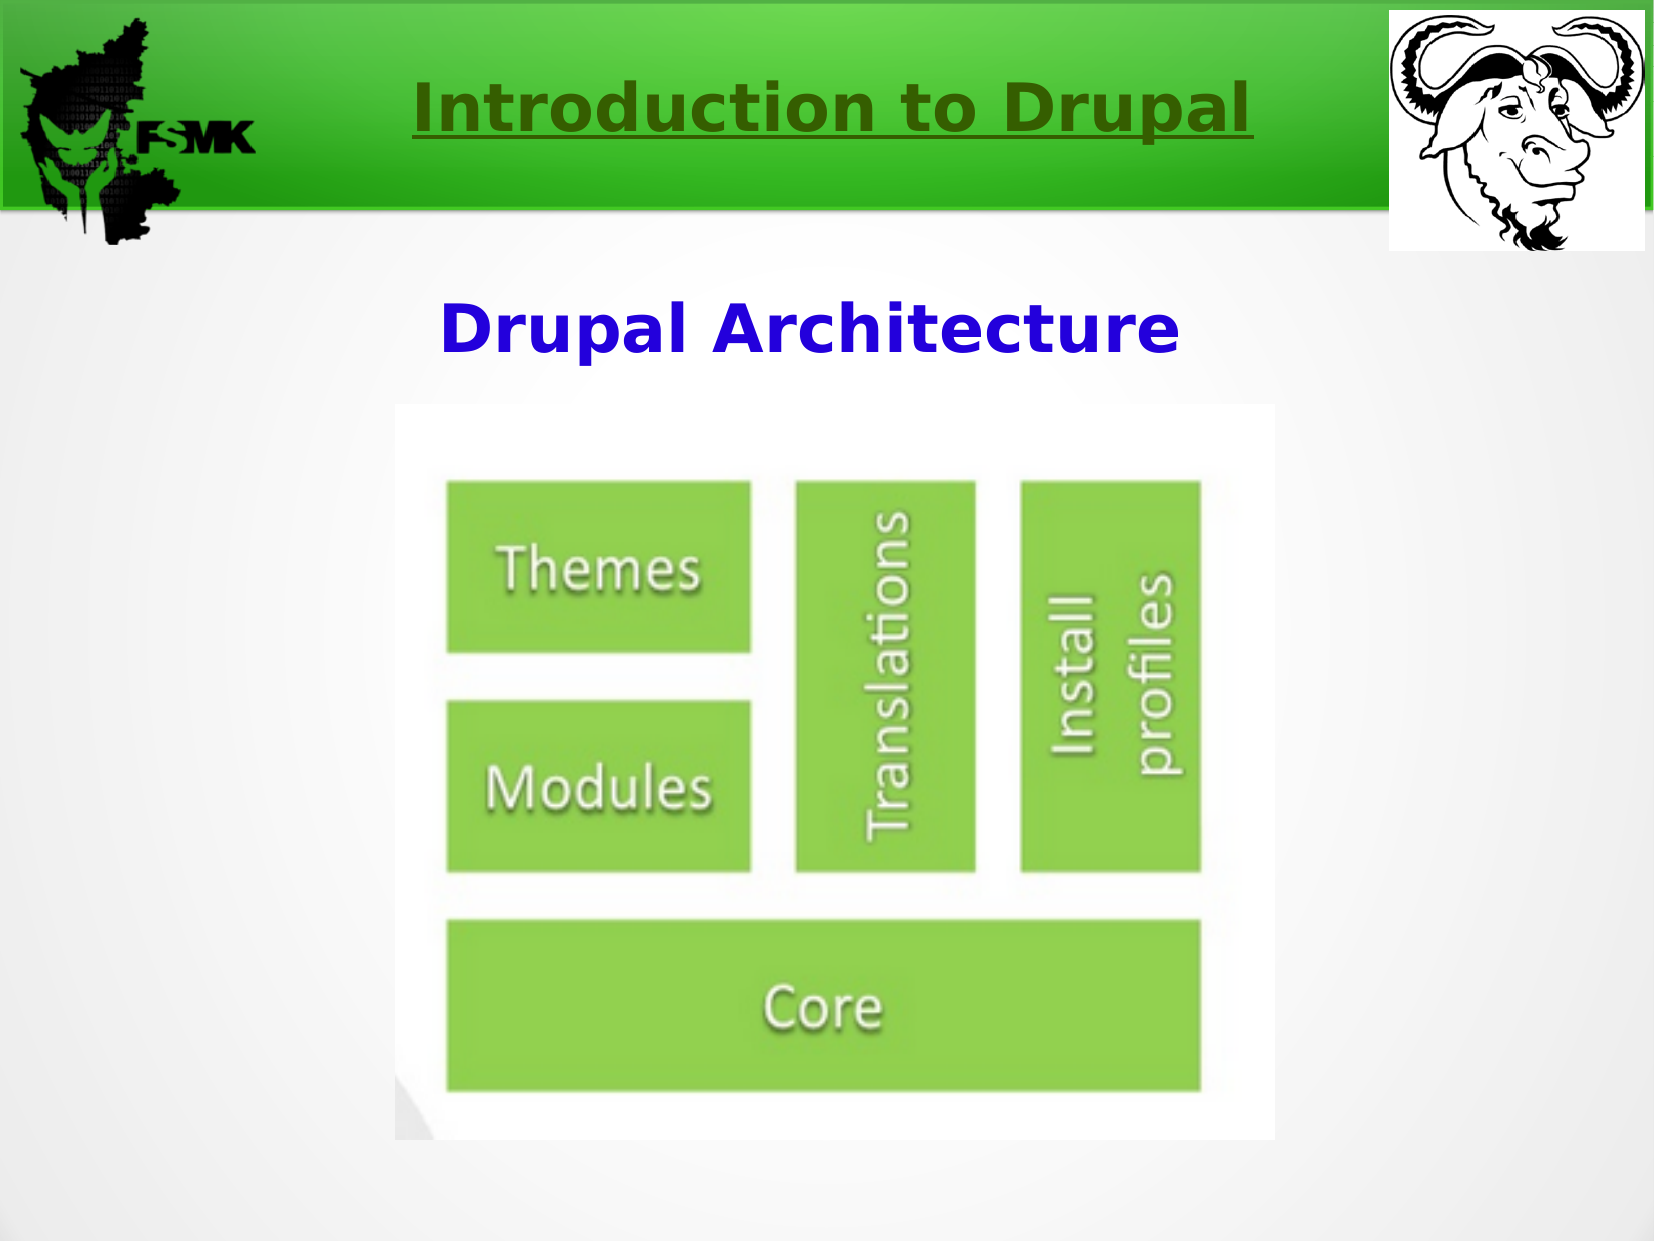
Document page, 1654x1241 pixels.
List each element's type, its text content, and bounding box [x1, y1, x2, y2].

text_box Drupal Architecture [82, 0, 1538, 715]
picture [1538, 10, 1645, 251]
picture [395, 404, 1275, 1141]
picture [3, 2, 82, 259]
